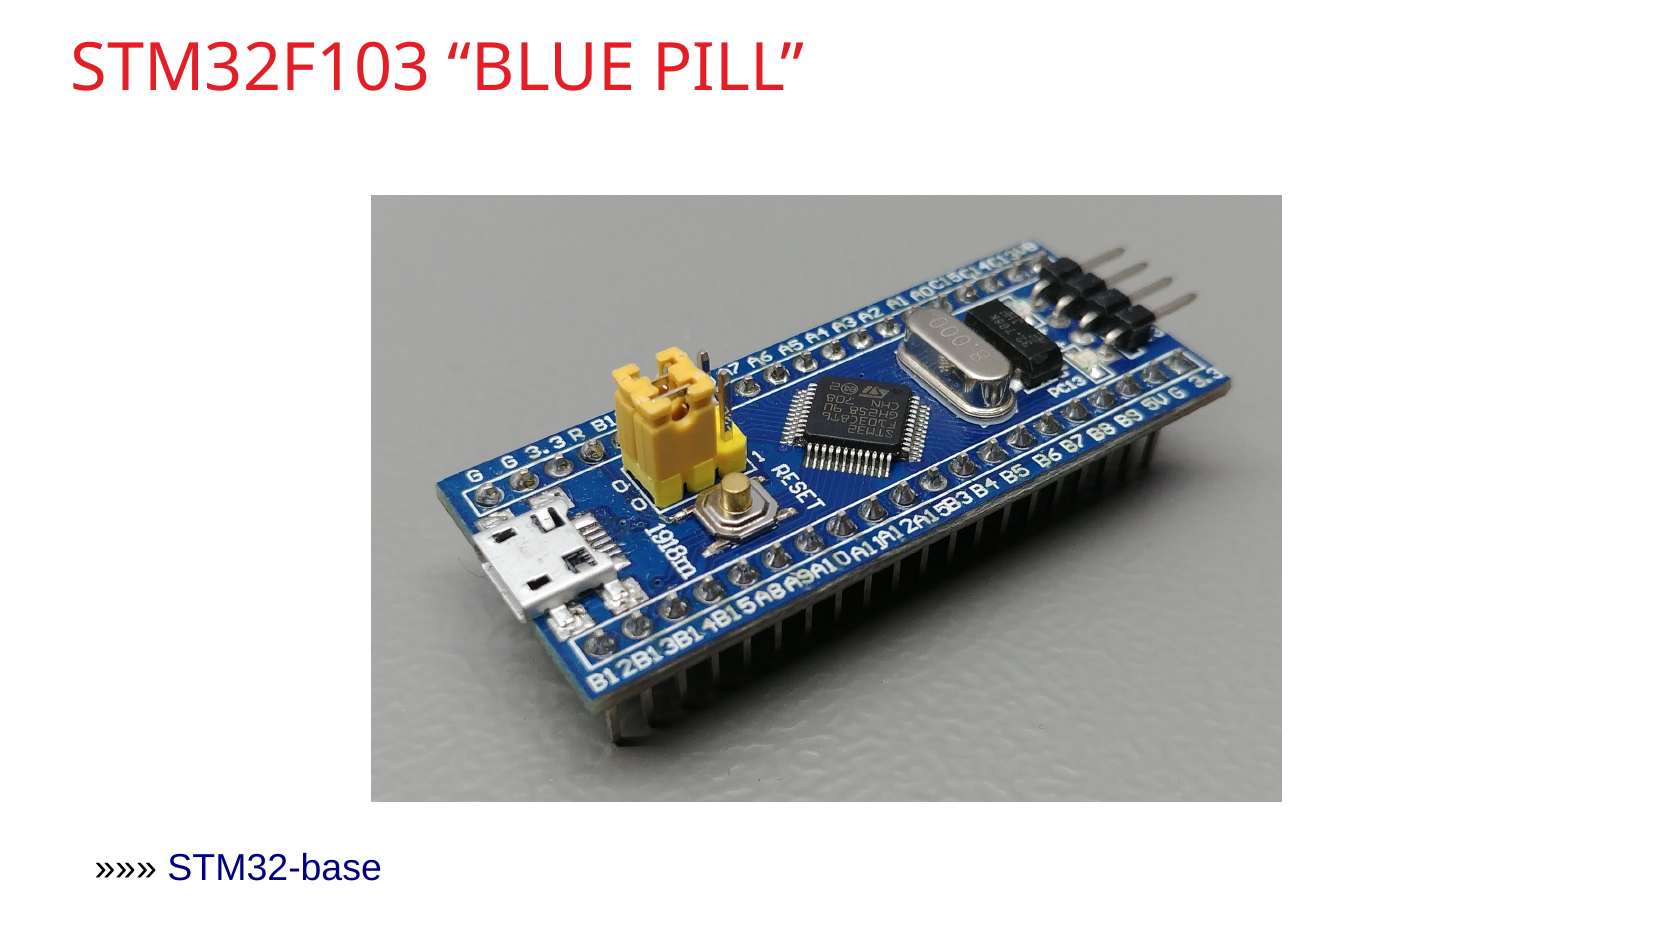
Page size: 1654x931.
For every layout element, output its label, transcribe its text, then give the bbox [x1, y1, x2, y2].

text_box »»» STM32-base [79, 839, 397, 897]
picture [371, 195, 1282, 802]
title STM32F103 “BLUE PILL” [70, 11, 1347, 118]
